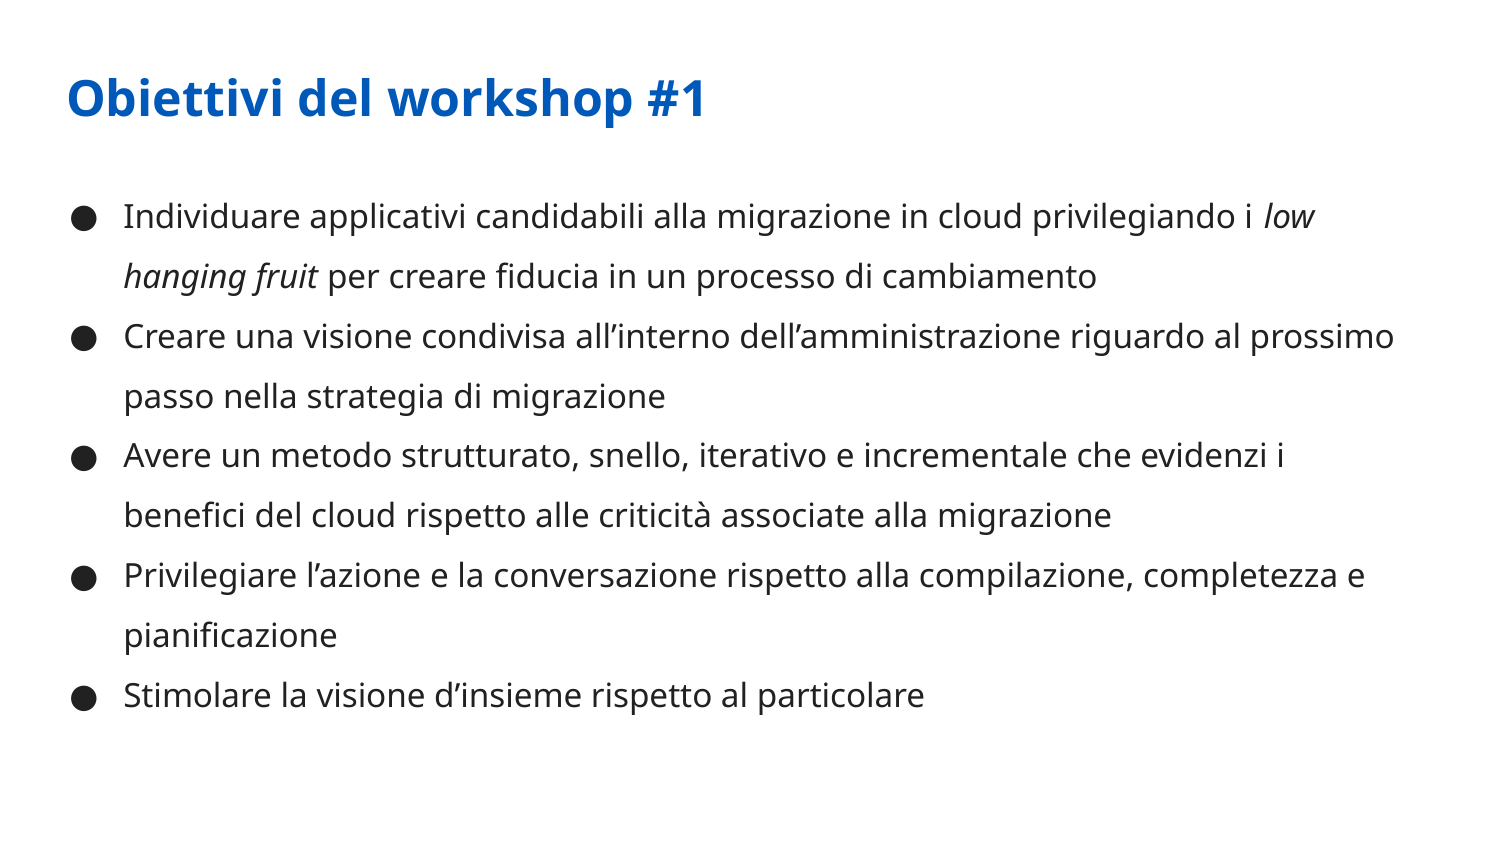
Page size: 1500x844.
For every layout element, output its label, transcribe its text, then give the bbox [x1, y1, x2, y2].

title Obiettivi del workshop #1 [51, 51, 1449, 146]
text_box Individuare applicativi candidabili alla migrazione in cloud privilegiando i low hanging fruit per creare fiducia in un processo di cambiamento Creare una visione condivisa all’interno dell’amministrazione riguardo al prossimo passo nella strategia di migrazione Avere un metodo strutturato, snello, iterativo e incrementale che evidenzi i benefici del cloud rispetto alle criticità associate alla migrazione Privilegiare l’azione e la conversazione rispetto alla compilazione, completezza e pianificazione Stimolare la visione d’insieme rispetto al particolare [33, 160, 1426, 763]
